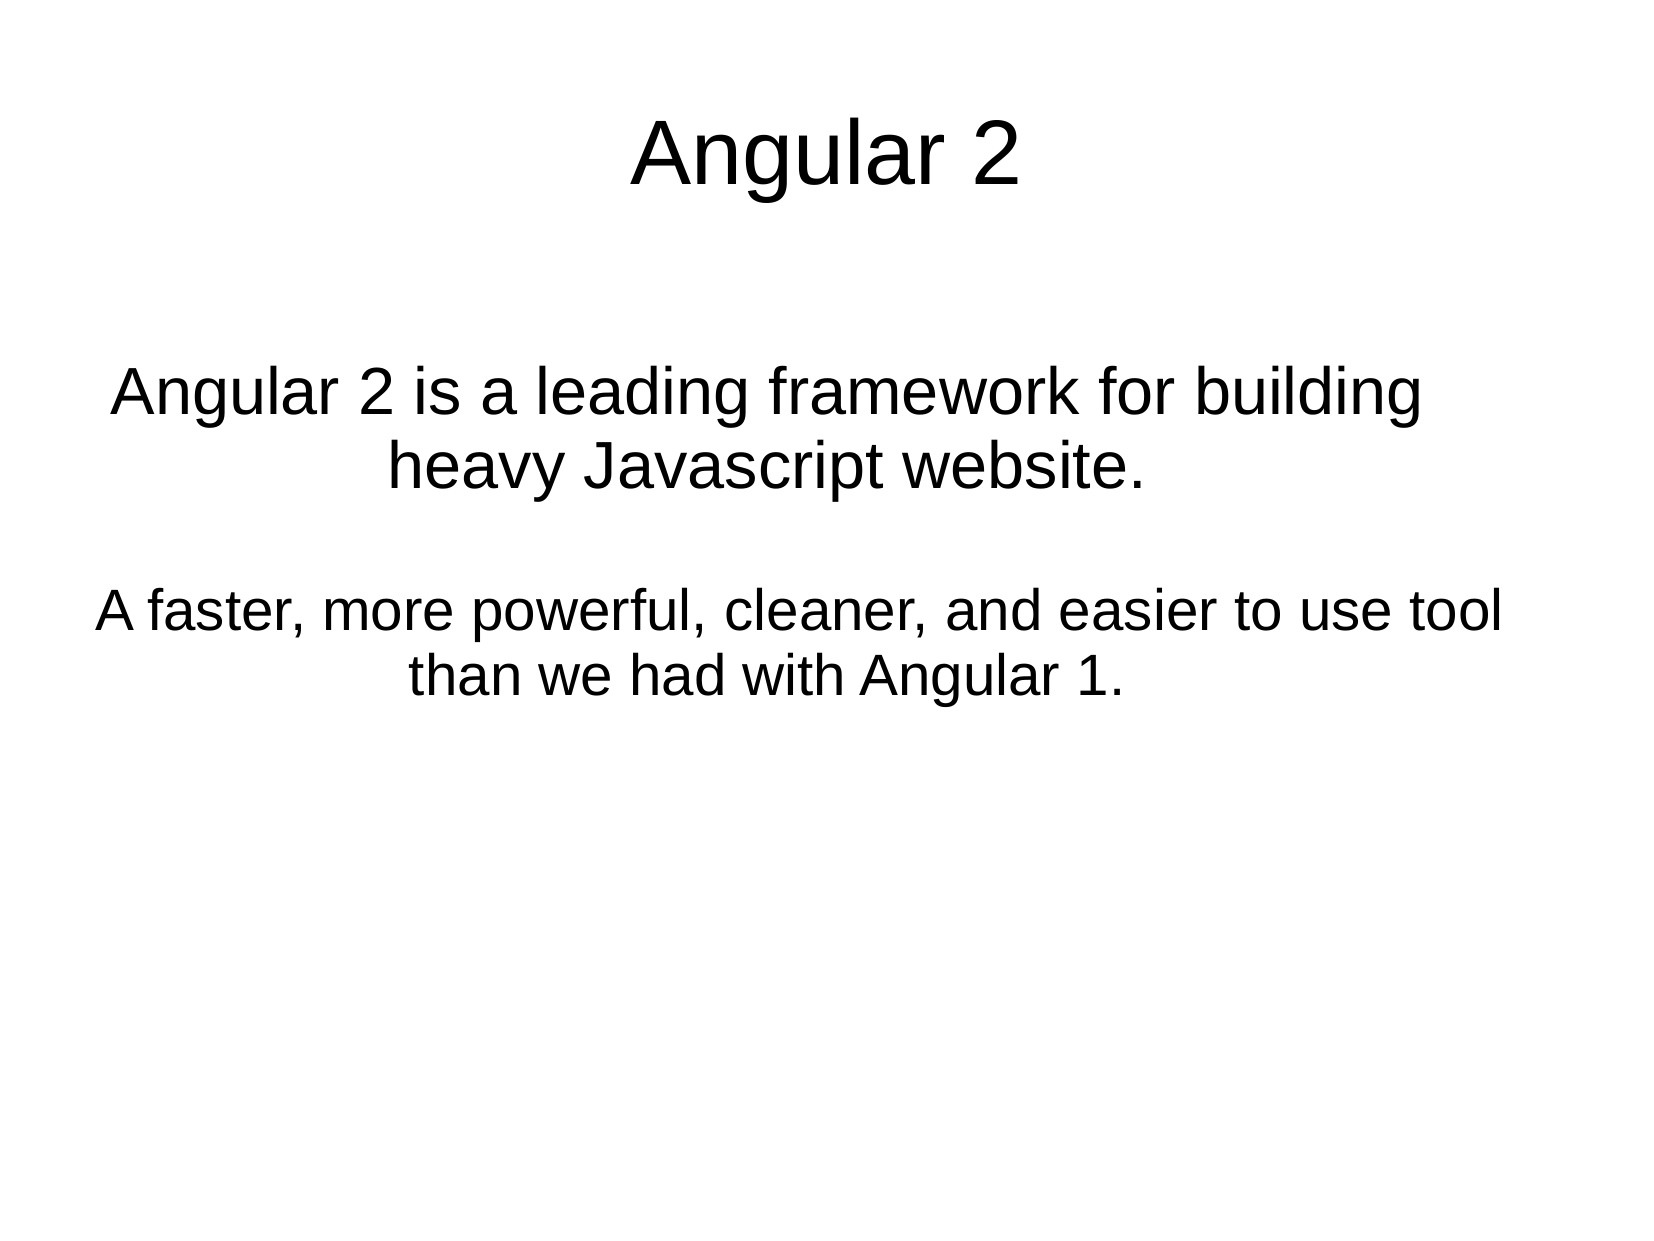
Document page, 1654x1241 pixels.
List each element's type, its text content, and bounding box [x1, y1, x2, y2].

subtitle Angular 2 is a leading framework for building heavy Javascript website. A faster, more powerful, cleaner, and easier to use tool than we had with Angular 1.​ [23, 283, 1512, 1003]
title Angular 2 [82, 49, 1571, 257]
